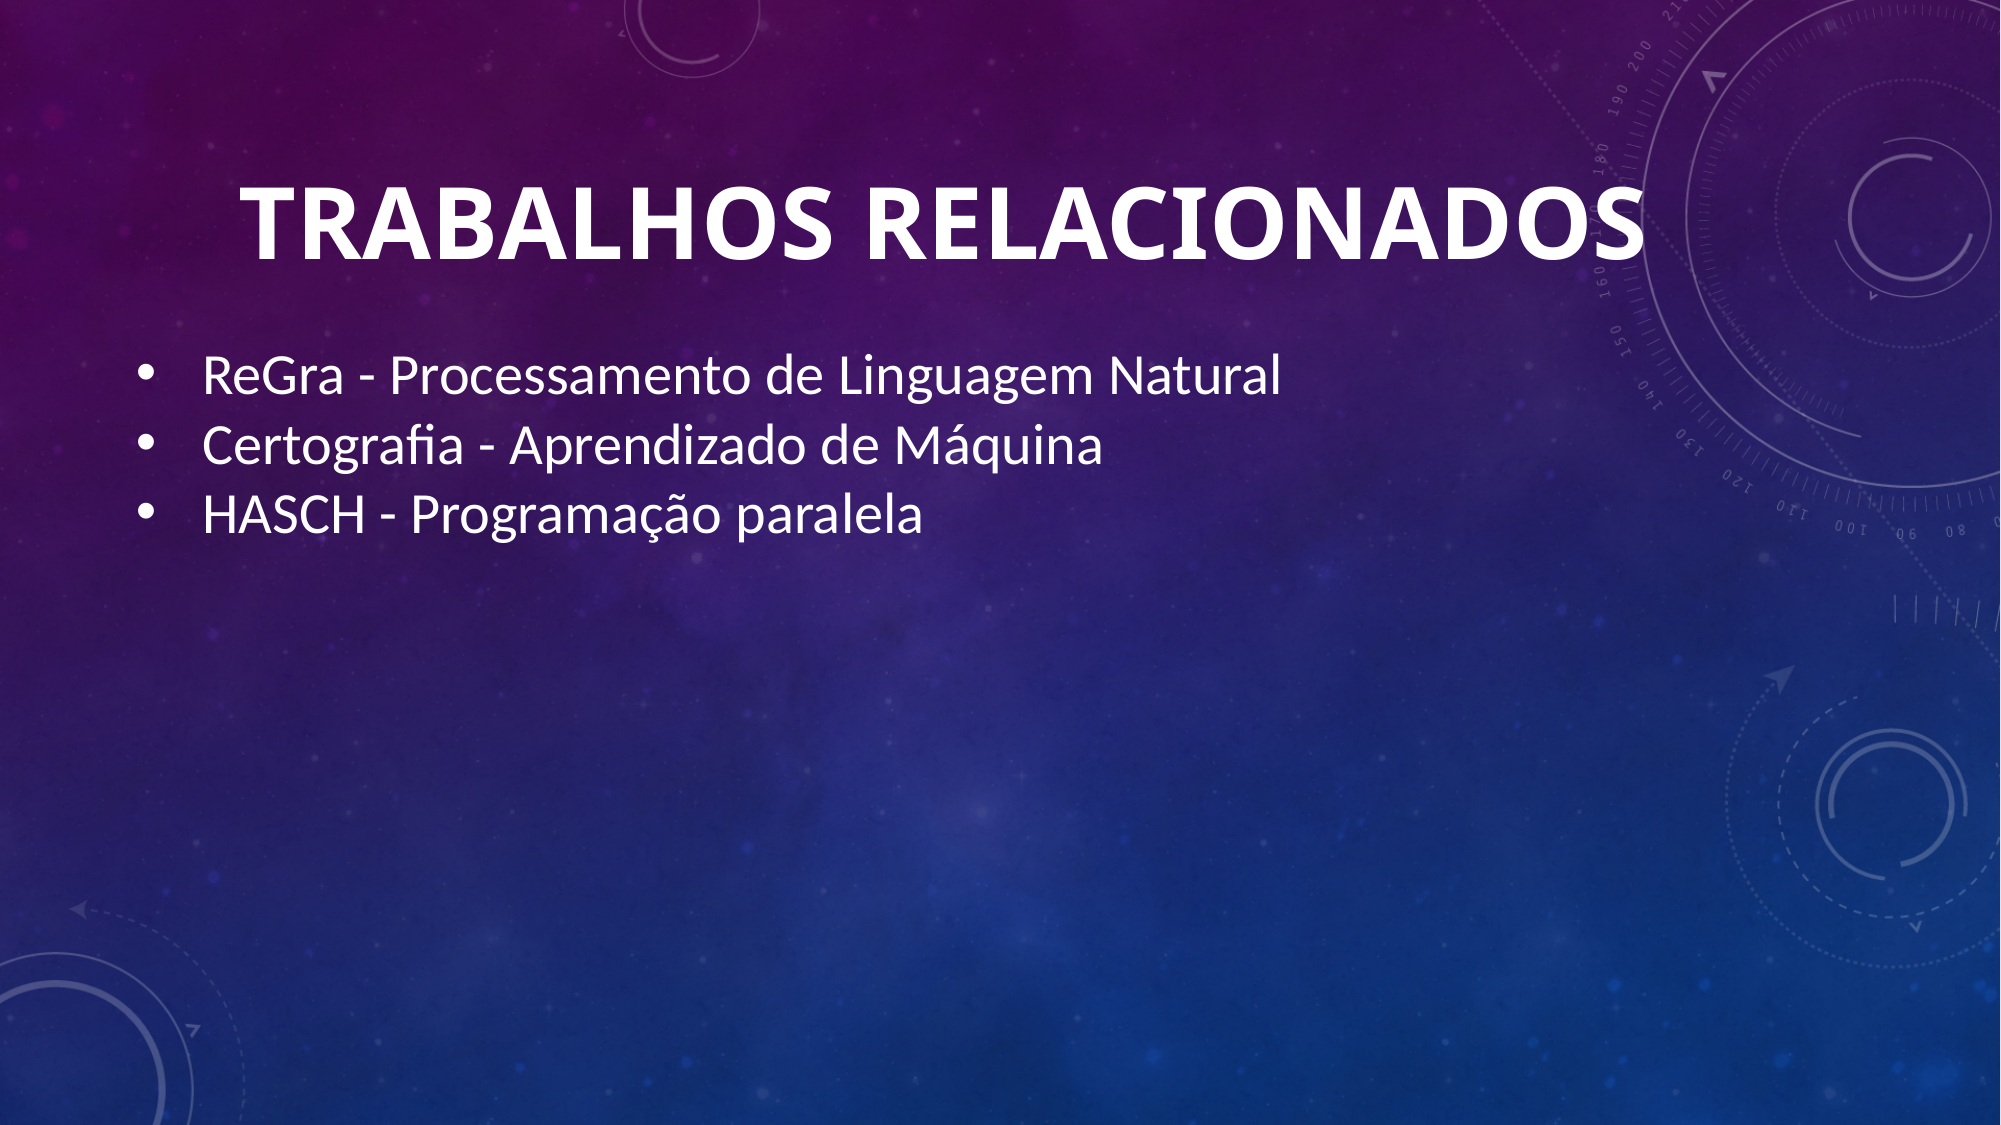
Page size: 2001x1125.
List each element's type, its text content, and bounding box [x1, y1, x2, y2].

list ReGra - Processamento de Linguagem Natural Certografia - Aprendizado de Máquina HASCH - Programação paralela [112, 159, 1775, 882]
title TRABALHOS RELACIONADOS [112, 99, 1775, 159]
picture [0, 0, 2001, 1125]
